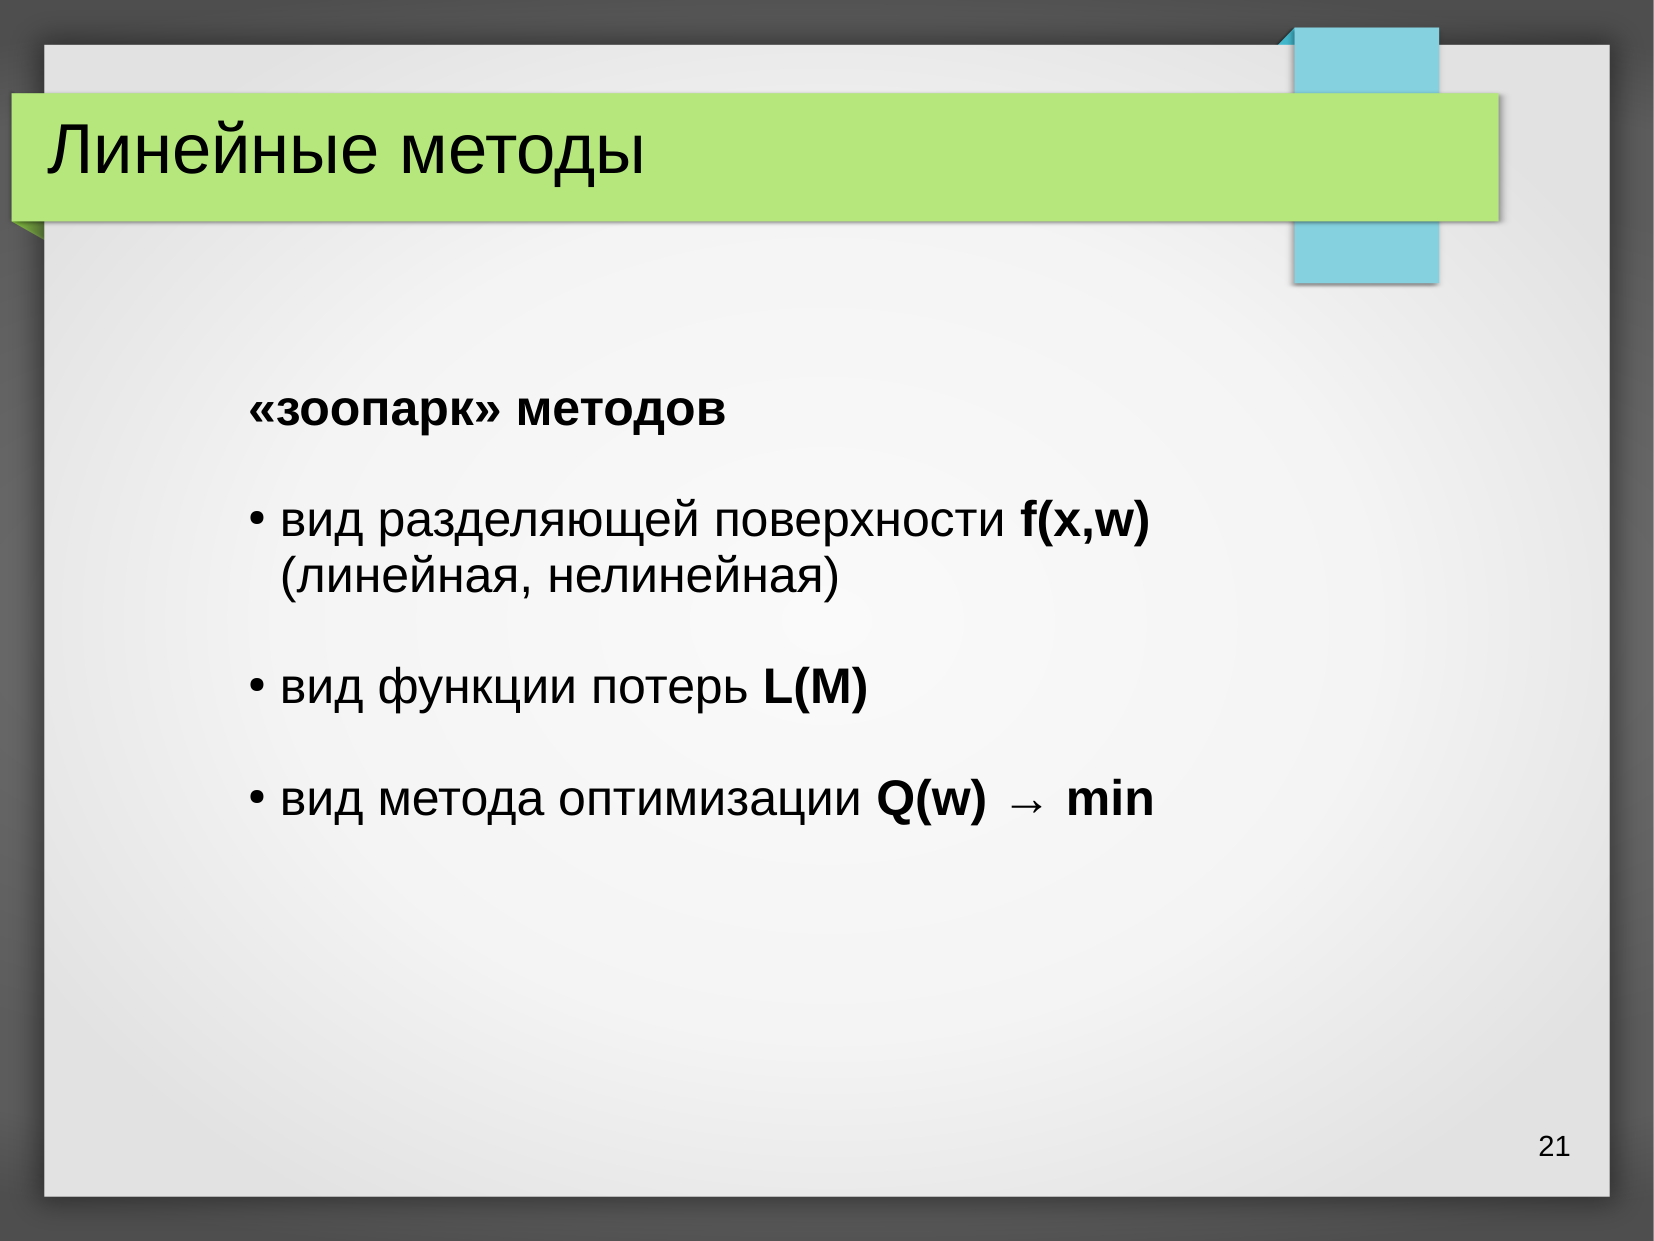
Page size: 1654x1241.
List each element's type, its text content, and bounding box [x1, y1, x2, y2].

title Линейные методы [47, 109, 1501, 189]
picture [0, 0, 1654, 1241]
text_box «зоопарк» методов вид разделяющей поверхности f(x,w) (линейная, нелинейная) вид функции потерь L(M) вид метода оптимизации Q(w) → min [248, 351, 1382, 910]
